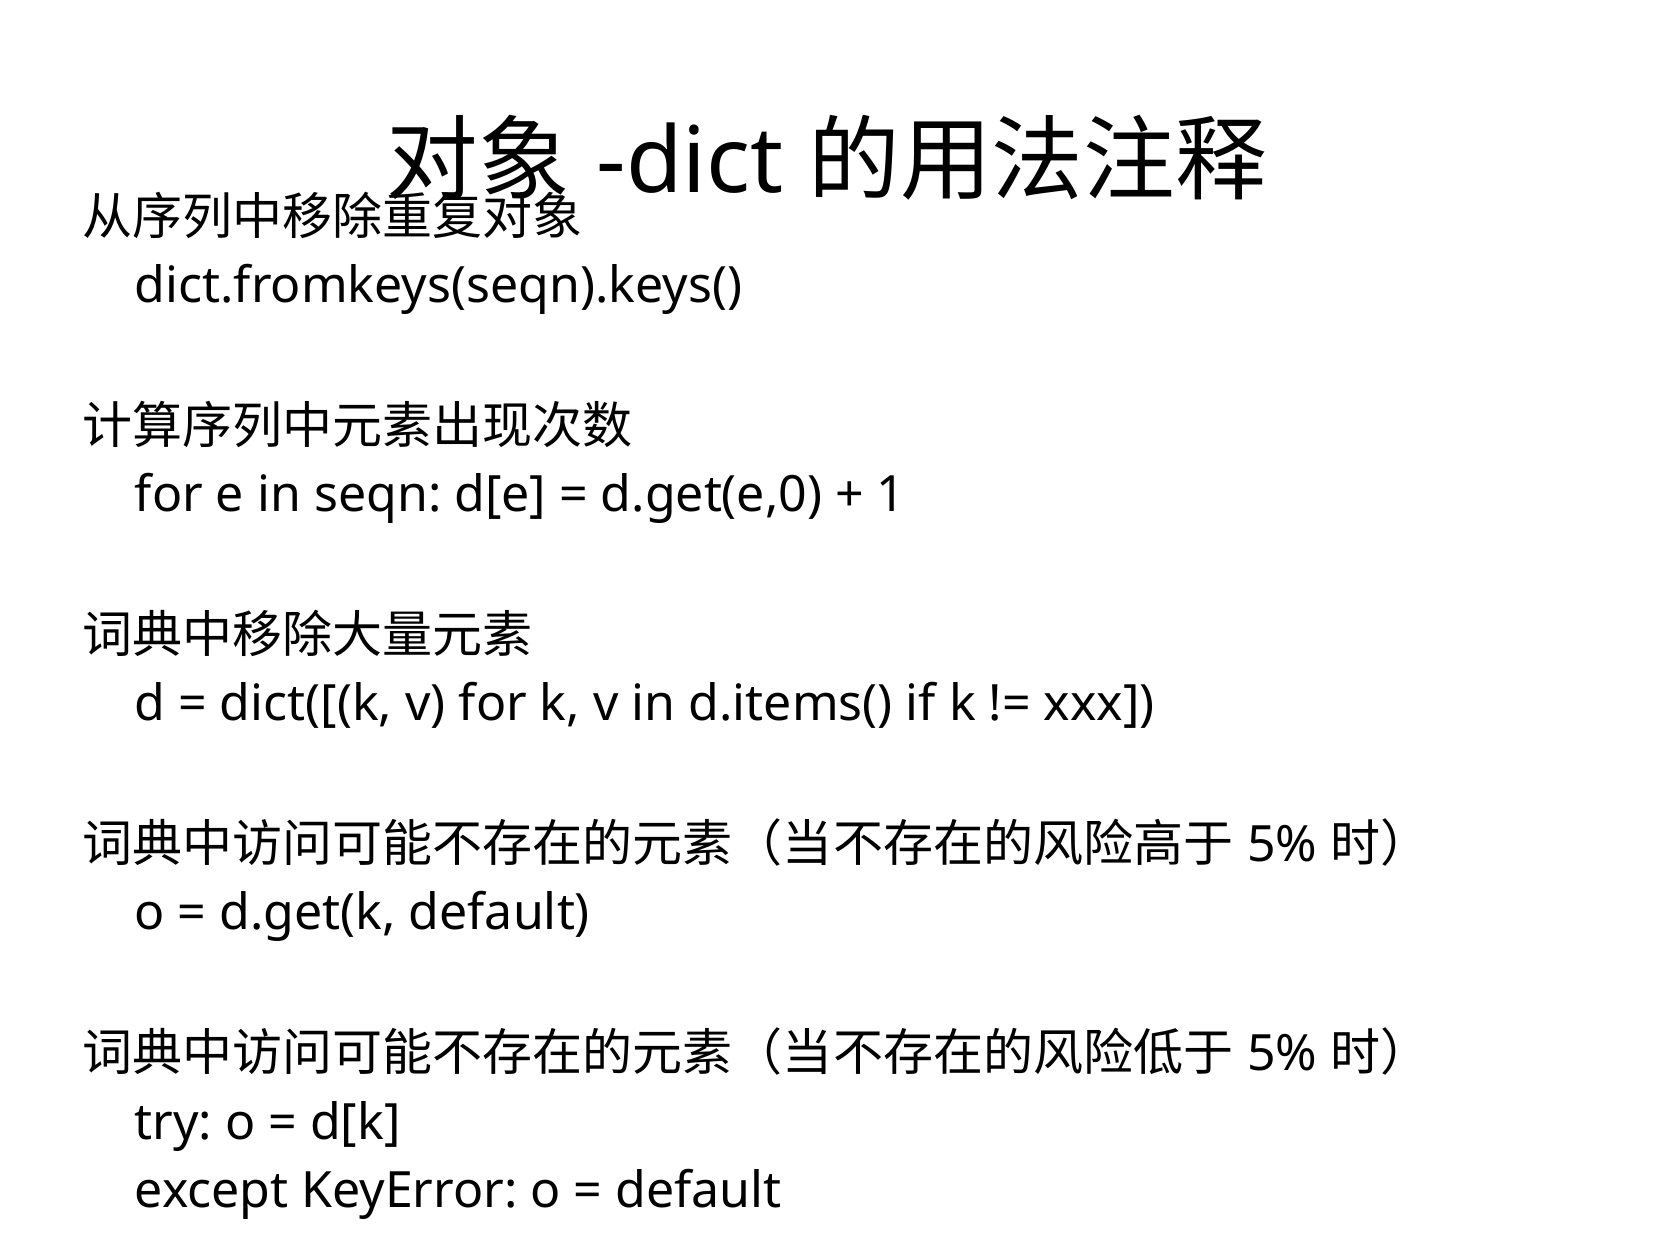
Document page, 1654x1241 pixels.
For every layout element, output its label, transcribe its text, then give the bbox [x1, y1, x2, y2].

subtitle 从序列中移除重复对象 dict.fromkeys(seqn).keys() 计算序列中元素出现次数 for e in seqn: d[e] = d.get(e,0) + 1 词典中移除大量元素 d = dict([(k, v) for k, v in d.items() if k != xxx]) 词典中访问可能不存在的元素（当不存在的风险高于5%时） o = d.get(k, default) 词典中访问可能不存在的元素（当不存在的风险低于5%时） try: o = d[k] except KeyError: o = default [82, 297, 1571, 1102]
title 对象-dict的用法注释 [82, 56, 1571, 250]
